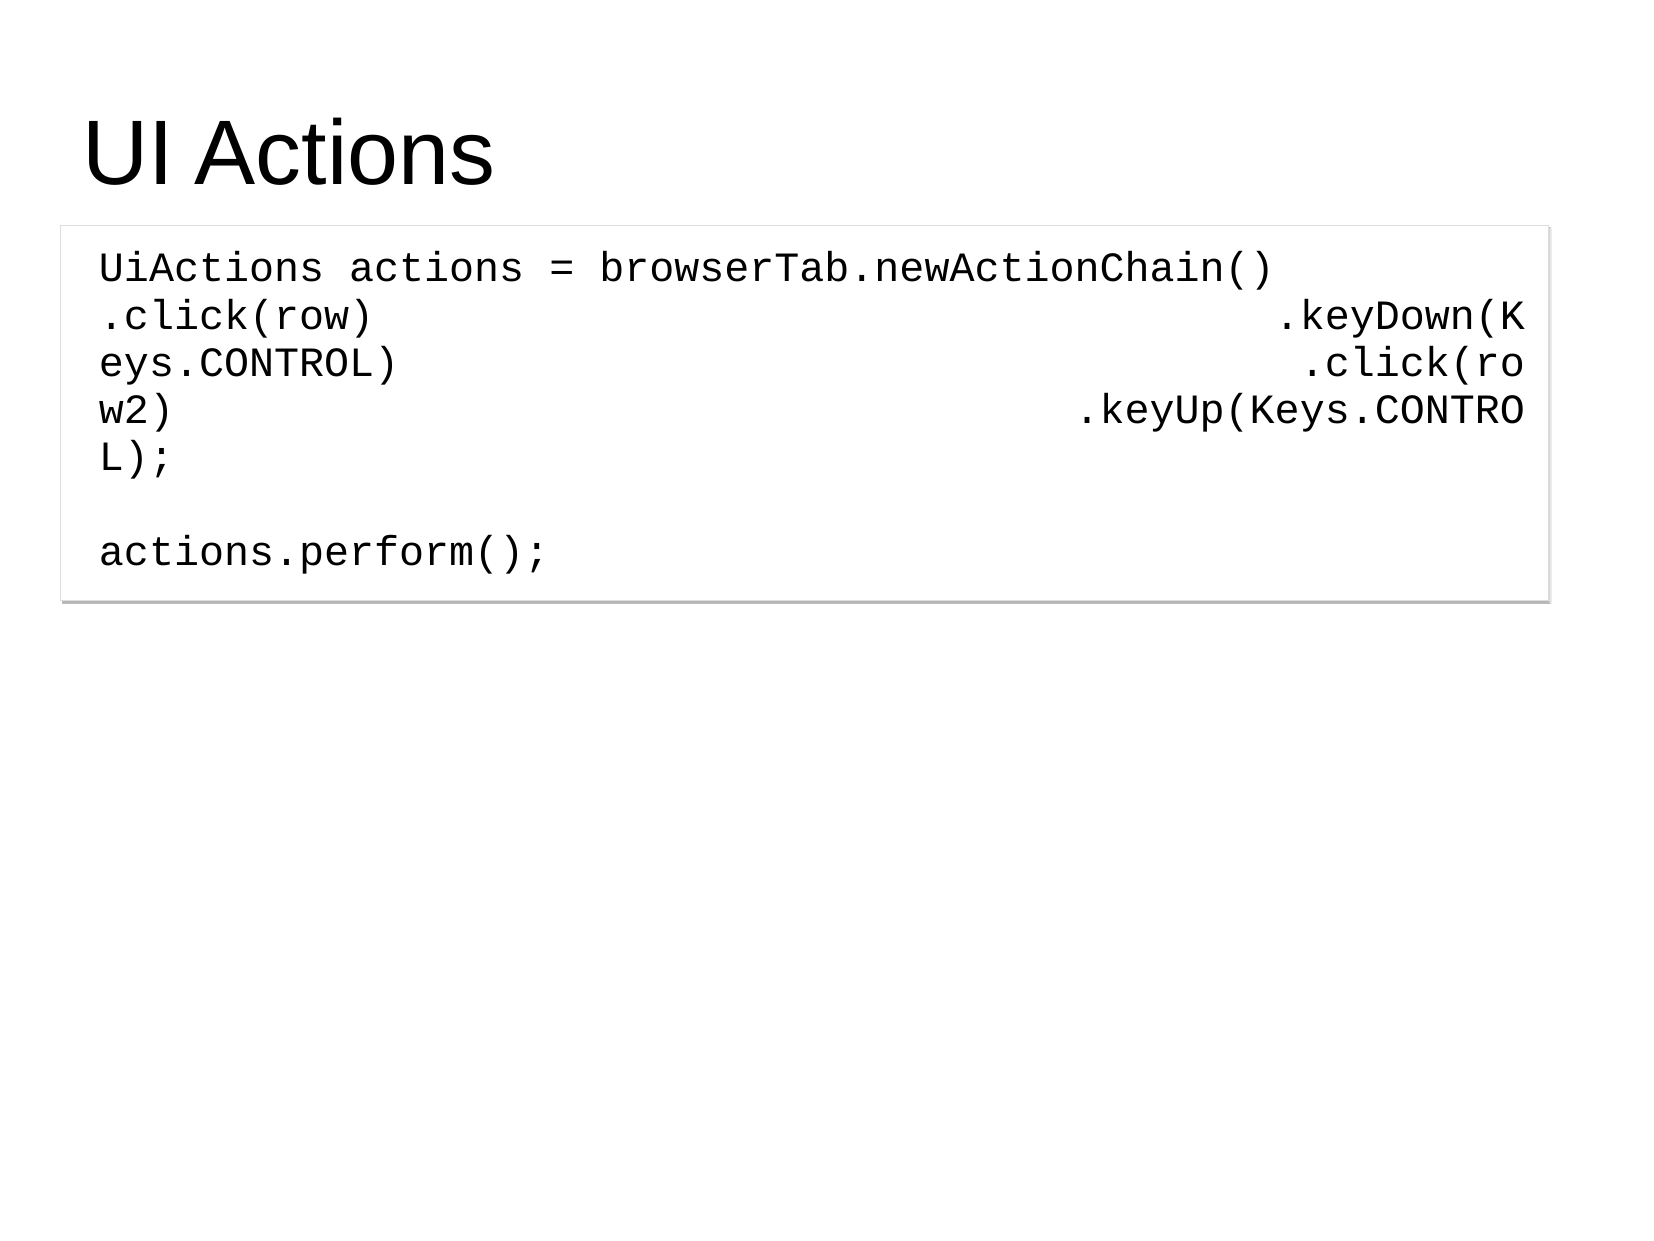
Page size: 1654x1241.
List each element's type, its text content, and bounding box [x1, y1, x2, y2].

subtitle UiActions actions = browserTab.newActionChain() .click(row) .keyDown(Keys.CONTROL) .click(row2) .keyUp(Keys.CONTROL); actions.perform(); [60, 225, 1549, 601]
title UI Actions [82, 49, 1571, 257]
